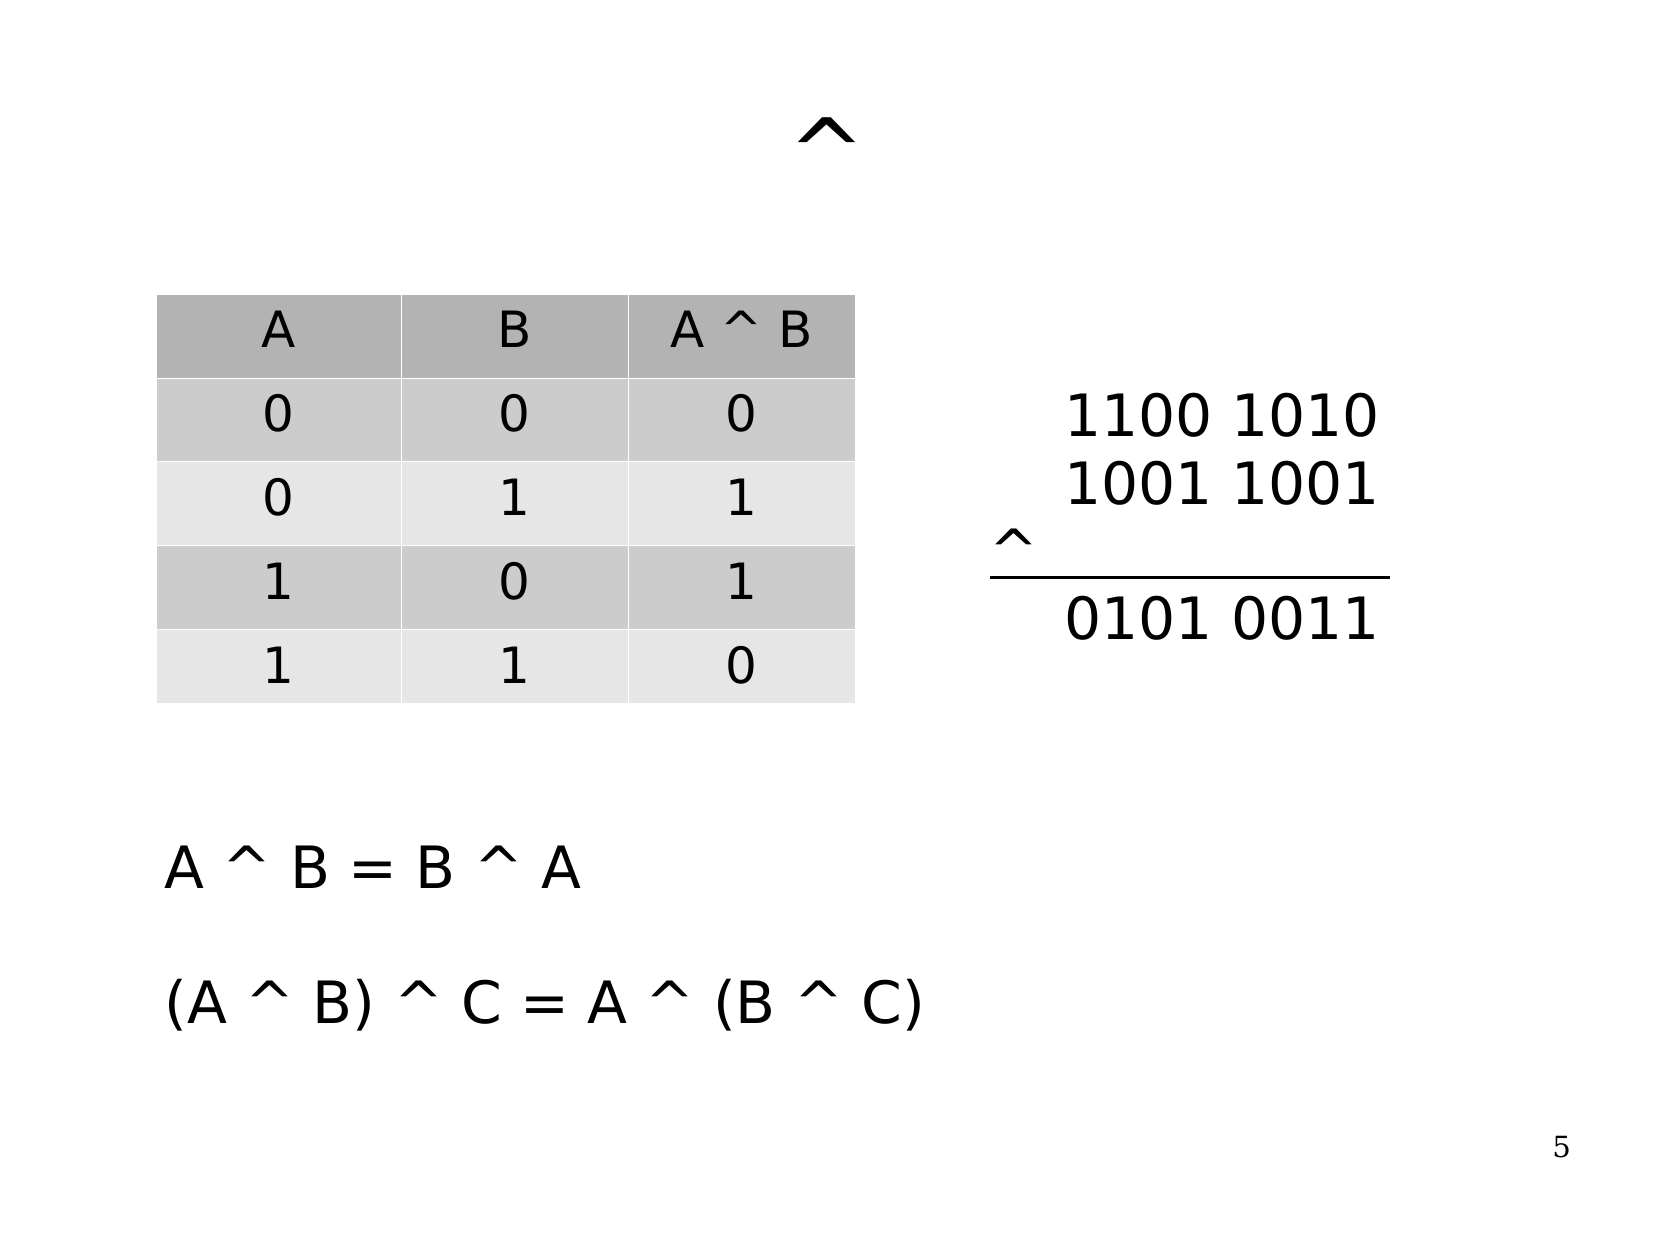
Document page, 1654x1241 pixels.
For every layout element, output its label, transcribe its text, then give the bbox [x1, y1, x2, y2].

table_cell 0 [402, 379, 628, 461]
table_cell 1 [629, 546, 855, 629]
table_cell 0 [402, 546, 628, 629]
table_cell 1 [402, 462, 628, 545]
text_box A ^ B = B ^ A (A ^ B) ^ C = A ^ (B ^ C) [150, 826, 1006, 1066]
text_box 1100 1010 1001 1001 ^ 0101 0011 [975, 375, 1405, 661]
table_cell 1 [157, 630, 401, 703]
table_header A ^ B [629, 295, 855, 378]
table_header B [402, 295, 628, 378]
table_cell 0 [157, 379, 401, 461]
title ^ [82, 49, 1571, 257]
table_cell 1 [402, 630, 628, 703]
table_cell 1 [629, 462, 855, 545]
table_header A [157, 295, 401, 378]
table_cell 0 [157, 462, 401, 545]
table_cell 1 [157, 546, 401, 629]
table_cell 0 [629, 379, 855, 461]
table_cell 0 [629, 630, 855, 703]
